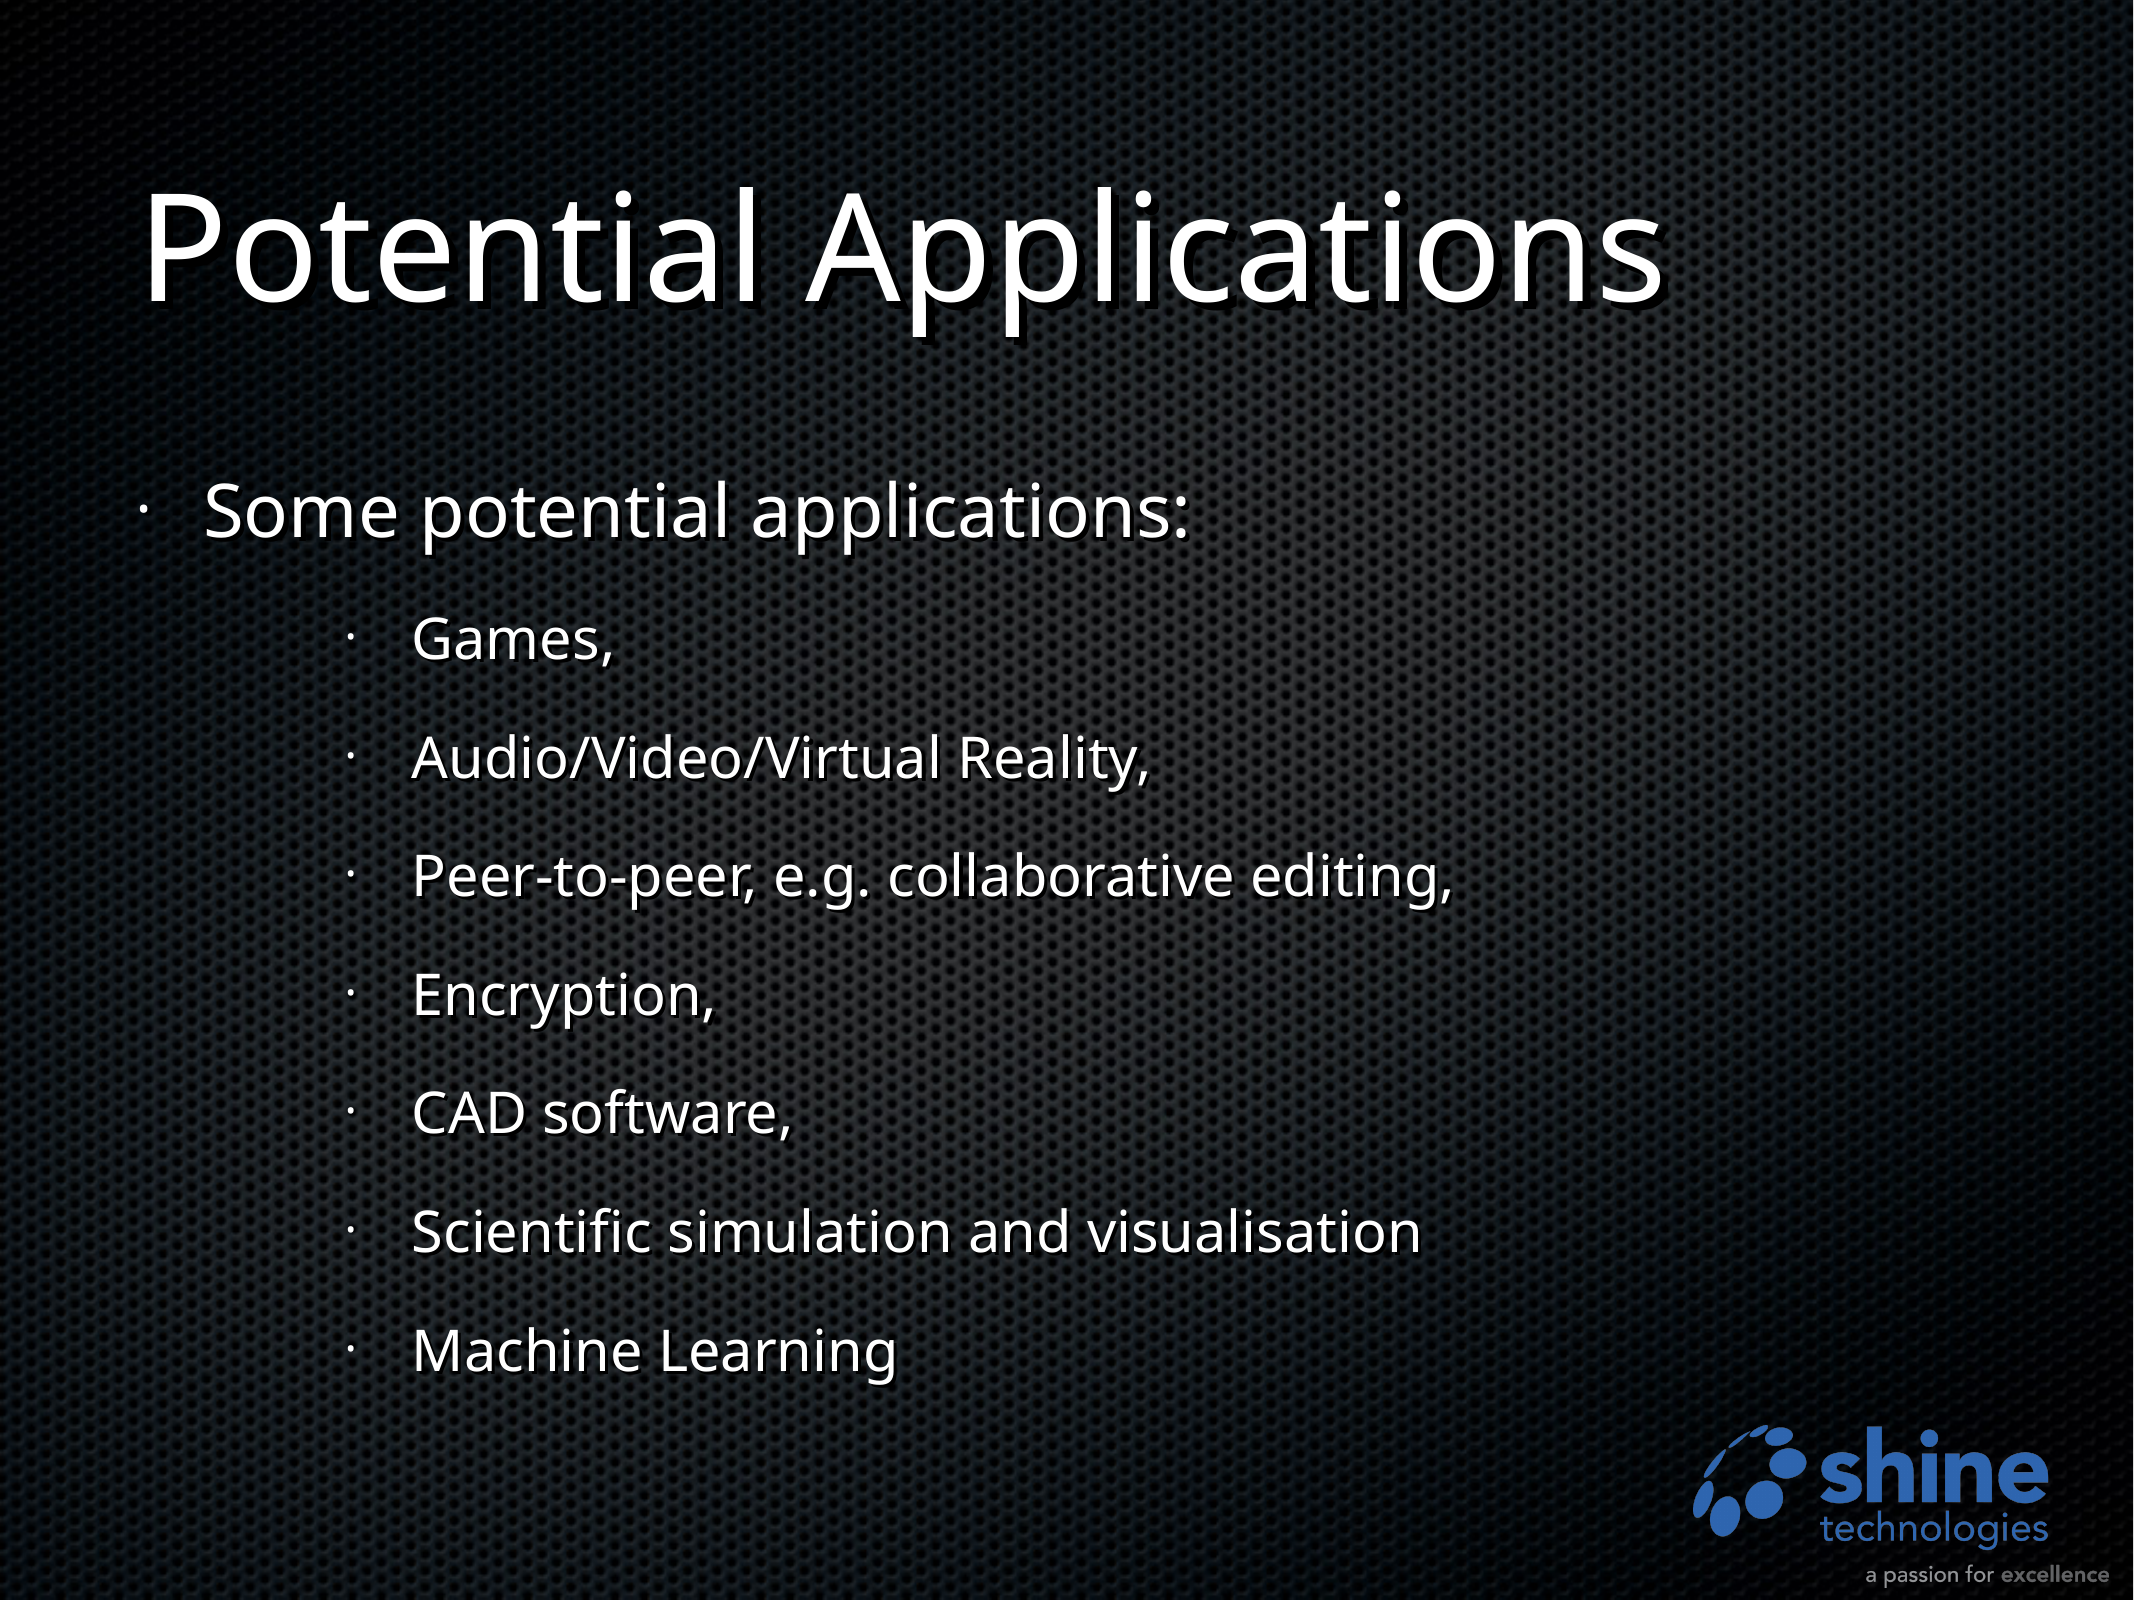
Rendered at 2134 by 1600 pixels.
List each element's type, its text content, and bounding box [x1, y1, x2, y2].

title Potential Applications [129, 41, 2005, 442]
picture [0, 0, 2134, 1600]
list Some potential applications: Games, Audio/Video/Virtual Reality, Peer-to-peer, e.g. collaborative editing, Encryption, CAD software, Scientific simulation and visualisation Machine Learning [129, 454, 2005, 1392]
